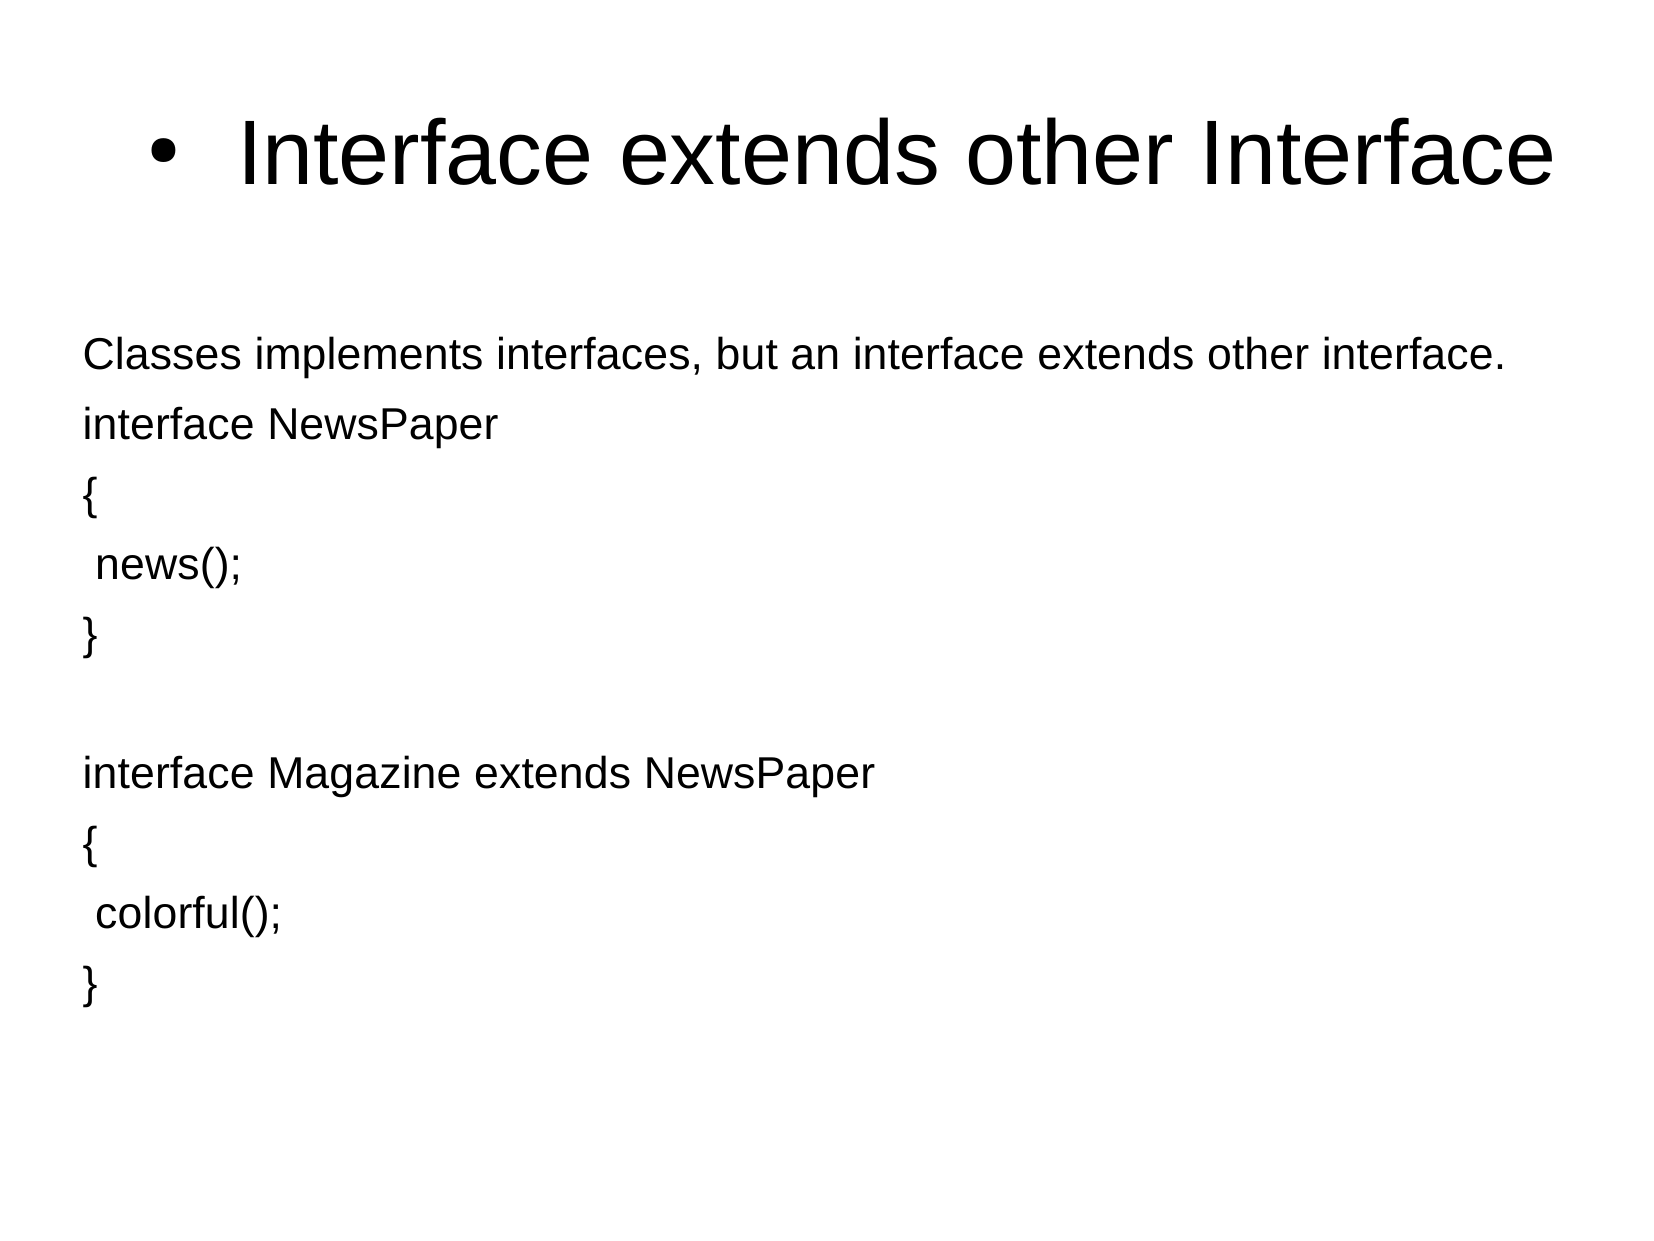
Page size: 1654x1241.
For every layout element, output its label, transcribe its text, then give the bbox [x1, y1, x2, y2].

title Interface extends other Interface [82, 49, 1571, 257]
list Classes implements interfaces, but an interface extends other interface. interface NewsPaper { news(); } interface Magazine extends NewsPaper { colorful(); } [82, 290, 1571, 1010]
